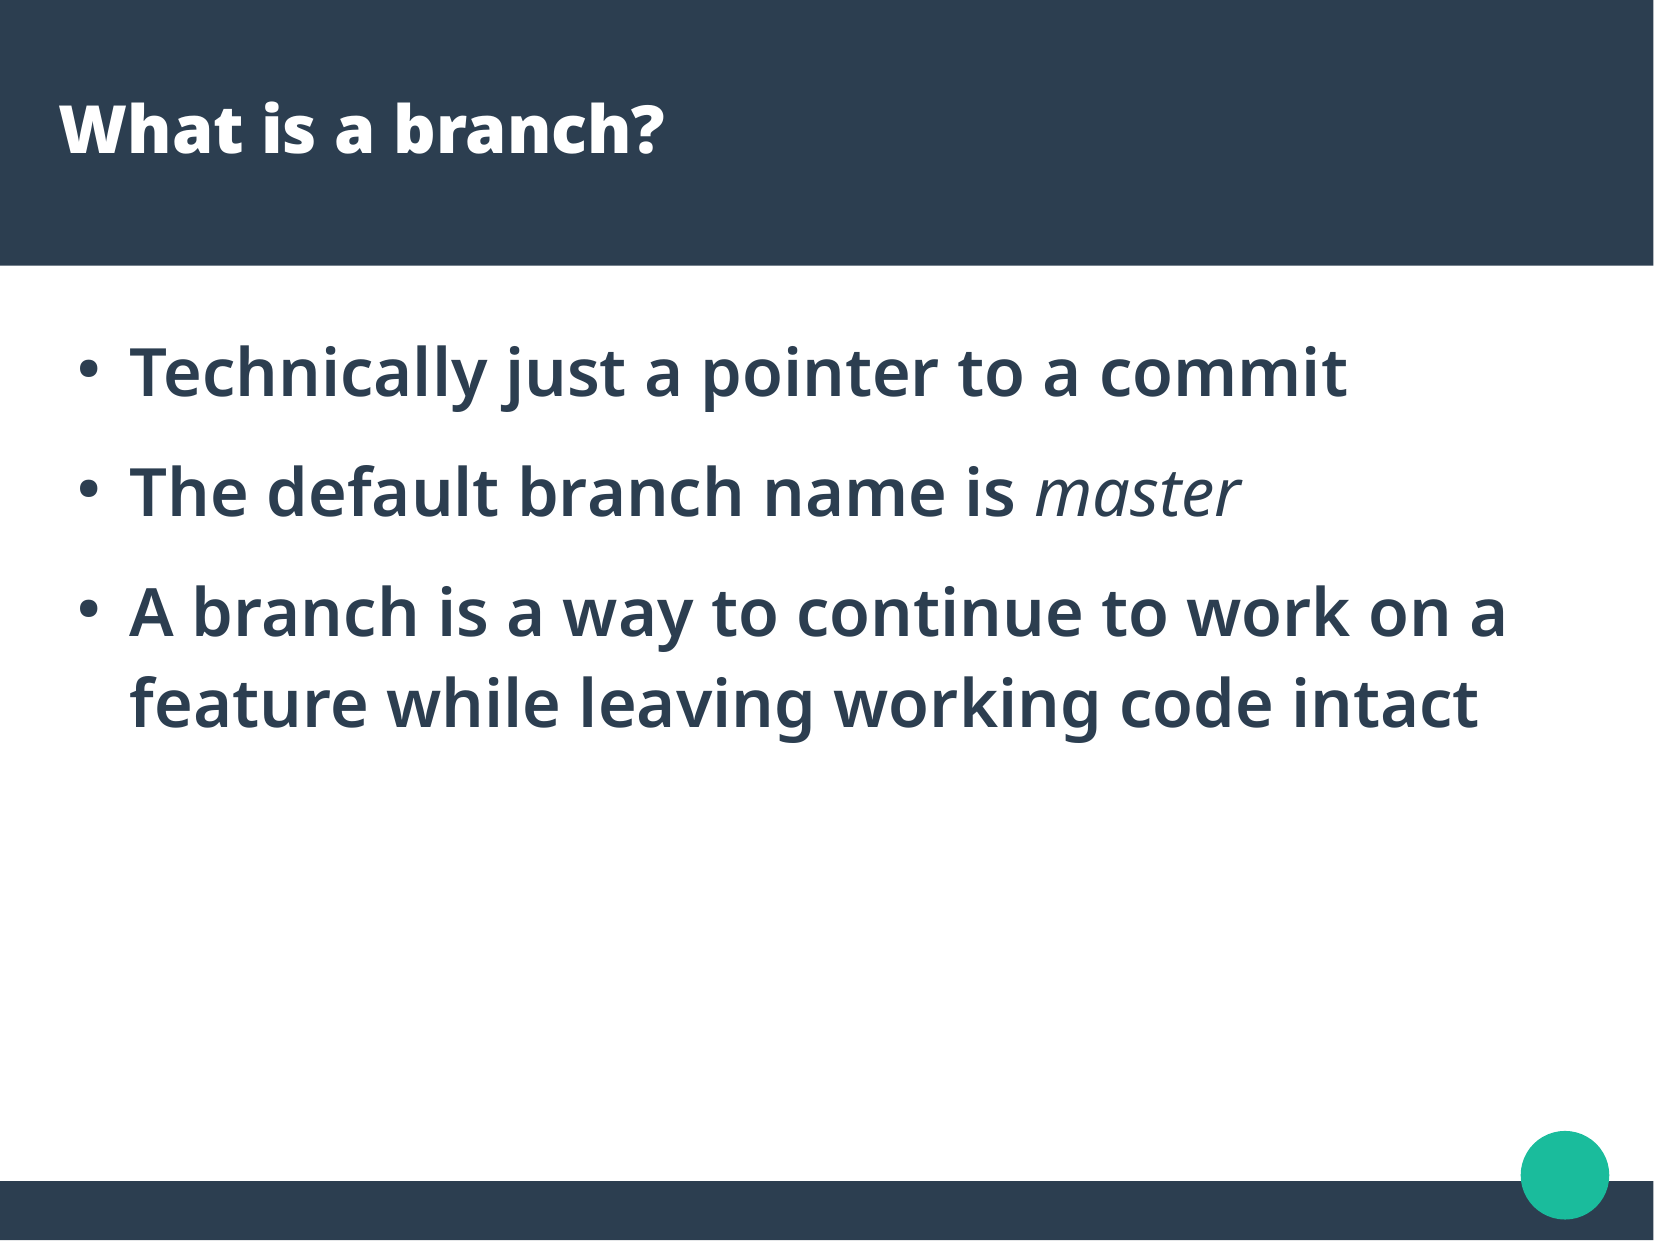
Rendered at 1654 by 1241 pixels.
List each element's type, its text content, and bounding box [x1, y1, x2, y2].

title What is a branch? [59, 49, 1595, 207]
list Technically just a pointer to a commit The default branch name is master A branch is a way to continue to work on a feature while leaving working code intact [59, 324, 1595, 1152]
